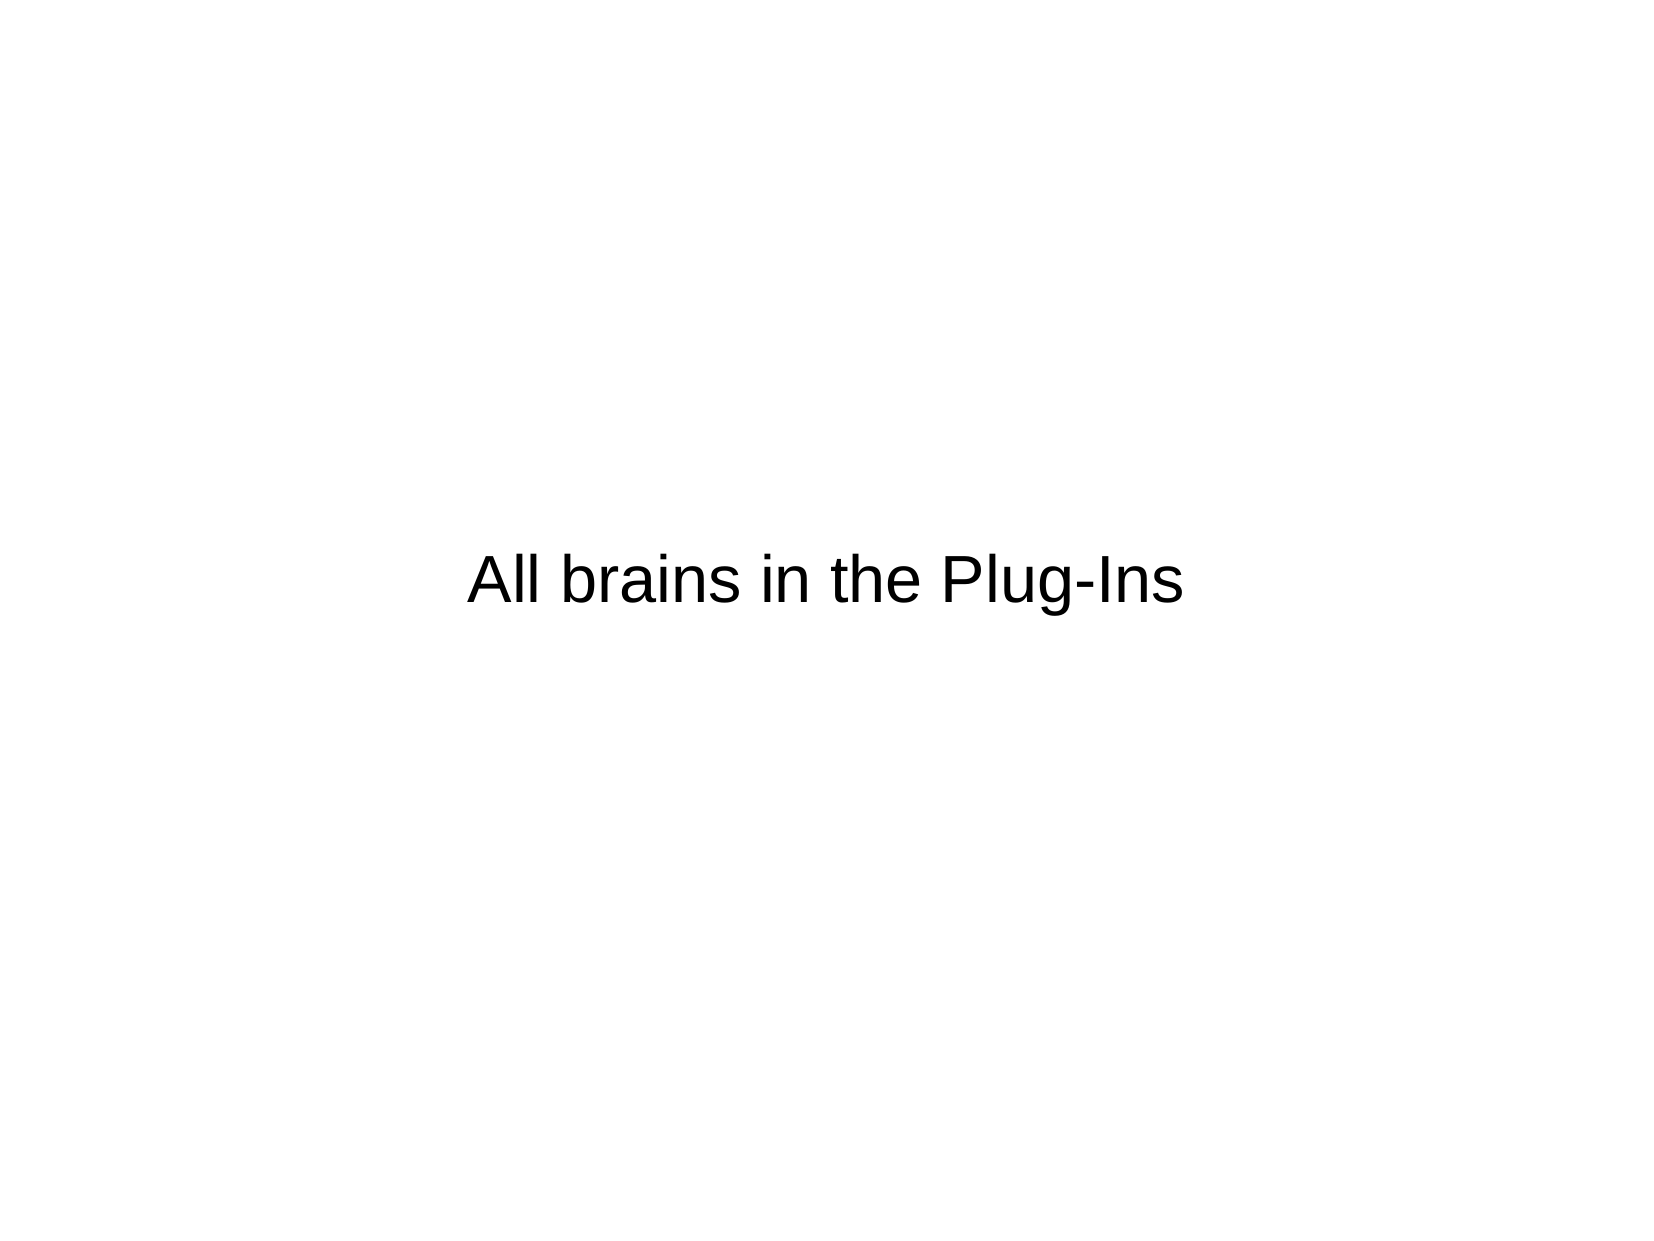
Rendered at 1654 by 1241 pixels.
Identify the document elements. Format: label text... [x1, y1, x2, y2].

subtitle All brains in the Plug-Ins [82, 49, 1571, 1109]
